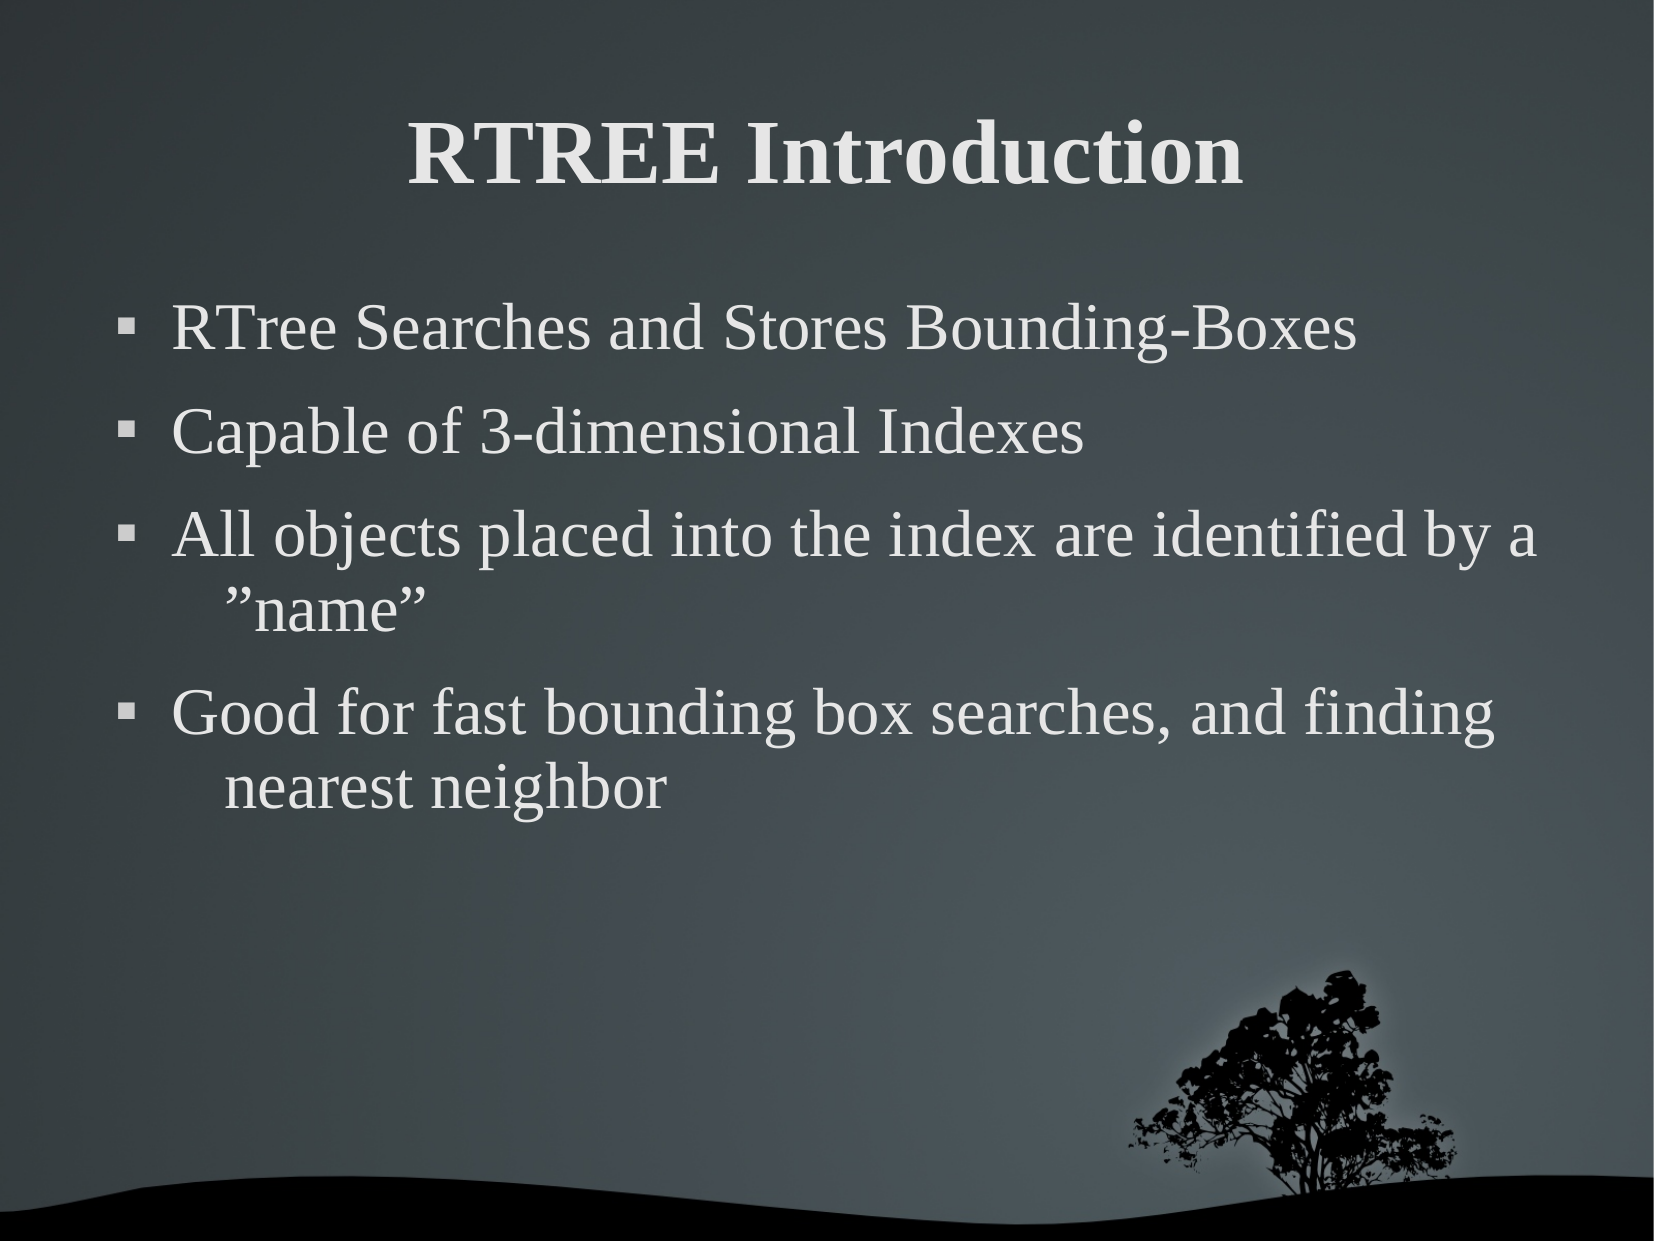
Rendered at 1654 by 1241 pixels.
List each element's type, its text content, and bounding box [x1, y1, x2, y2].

title RTREE Introduction [82, 56, 1571, 250]
picture [0, 0, 1654, 1241]
list RTree Searches and Stores Bounding-Boxes Capable of 3-dimensional Indexes All objects placed into the index are identified by a ”name” Good for fast bounding box searches, and finding nearest neighbor [82, 290, 1571, 1094]
